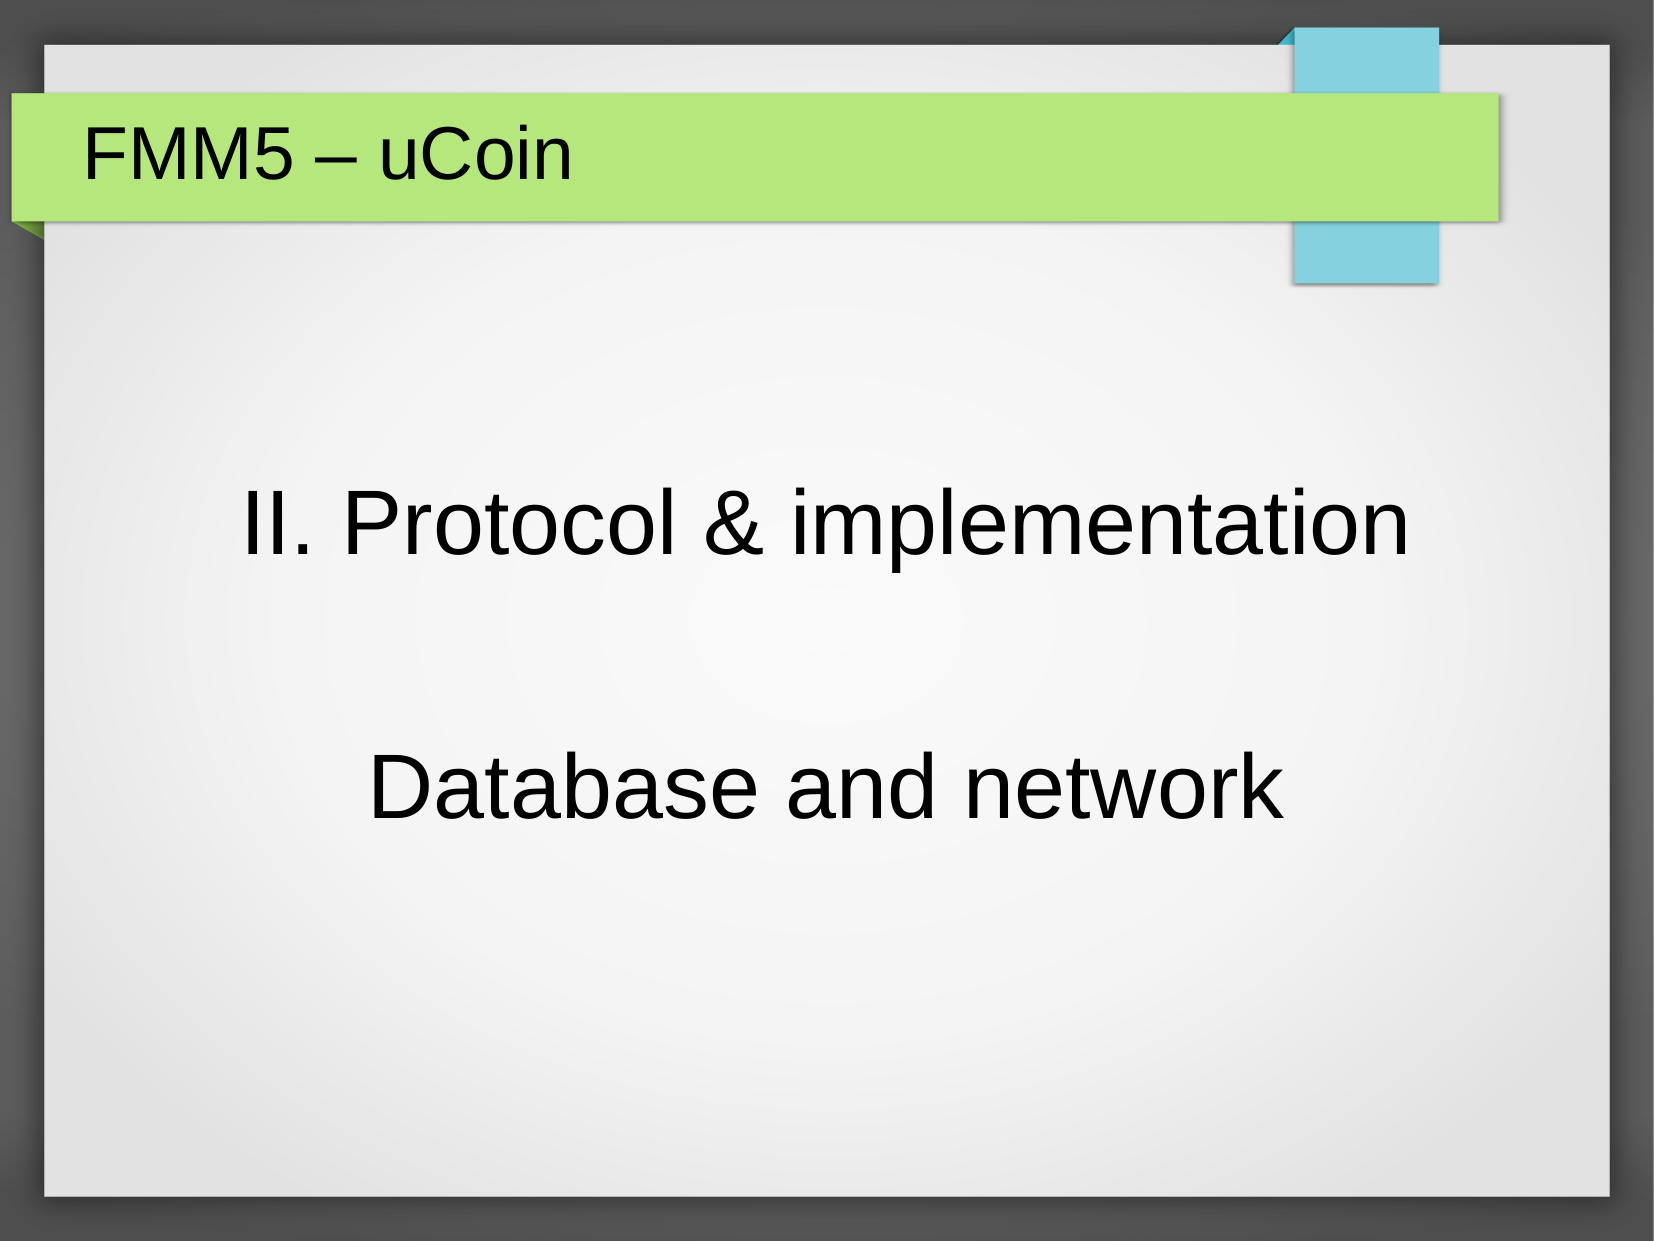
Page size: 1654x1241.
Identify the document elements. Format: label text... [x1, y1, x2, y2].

title FMM5 – uCoin [82, 94, 1264, 213]
list II. Protocol & implementation Database and network [82, 295, 1571, 1015]
picture [0, 0, 1654, 1241]
